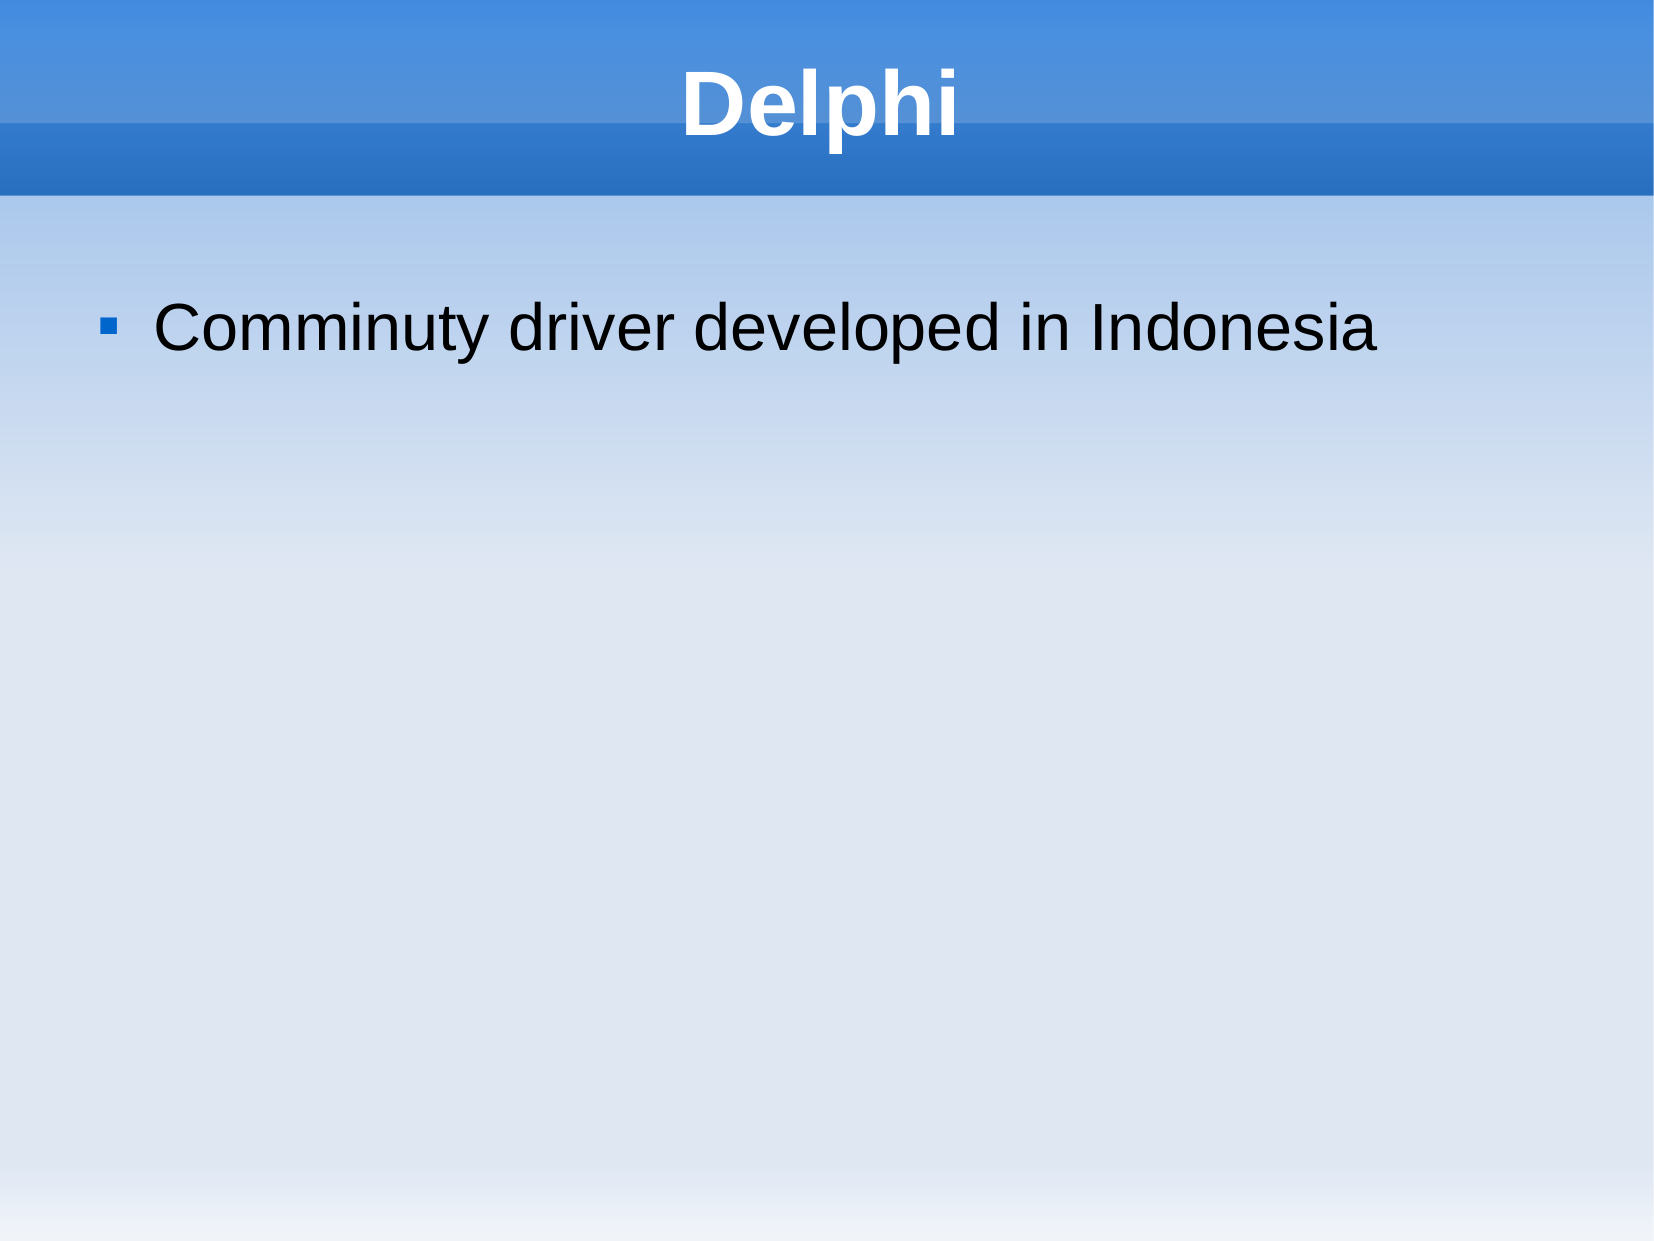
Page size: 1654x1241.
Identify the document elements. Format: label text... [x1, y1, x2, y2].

picture [0, 0, 1654, 1241]
list Comminuty driver developed in Indonesia [82, 290, 1571, 1109]
title Delphi [76, 0, 1565, 208]
